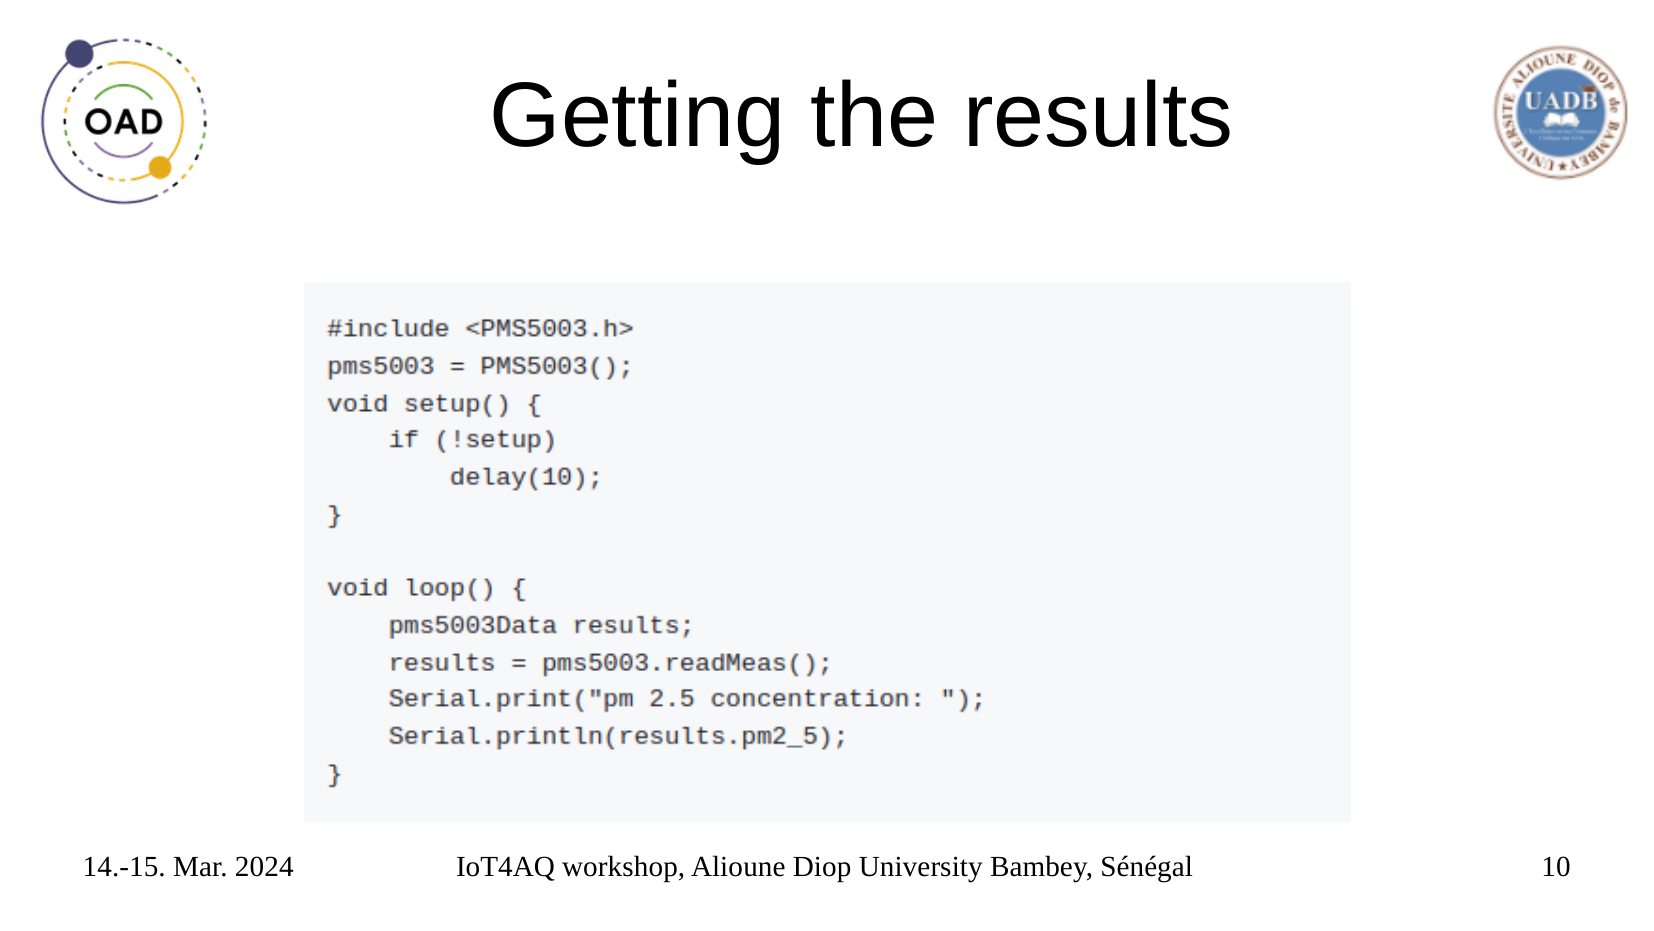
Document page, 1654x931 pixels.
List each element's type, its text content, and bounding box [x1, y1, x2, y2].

picture [0, 24, 242, 225]
title Getting the results [278, 37, 1446, 193]
picture [1482, 37, 1641, 188]
picture [304, 271, 1351, 826]
